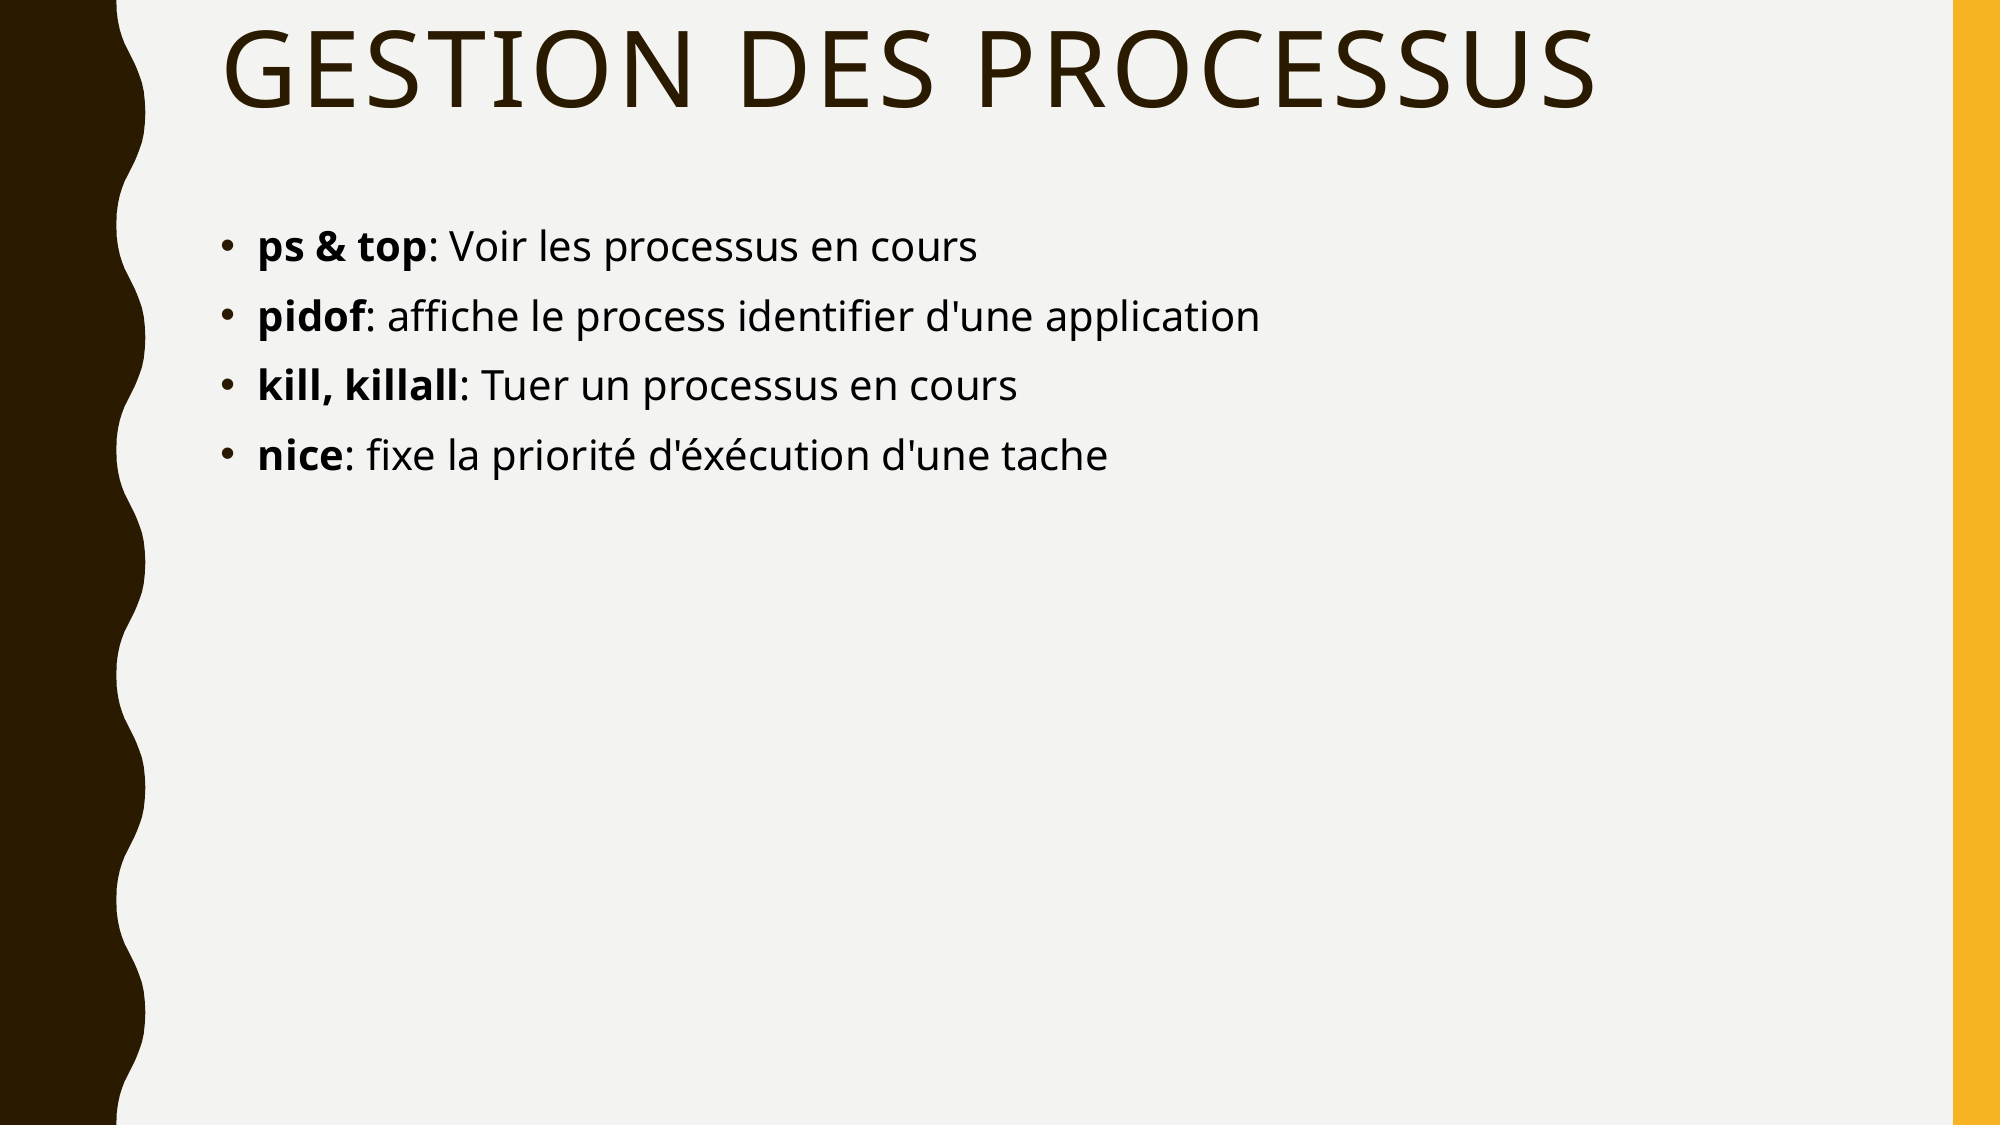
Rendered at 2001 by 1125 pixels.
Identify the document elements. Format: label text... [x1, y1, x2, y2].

title Gestion des processus [205, 7, 1876, 207]
list ps & top: Voir les processus en cours pidof: affiche le process identifier d'une application kill, killall: Tuer un processus en cours nice: fixe la priorité d'éxécution d'une tache [205, 207, 2000, 552]
